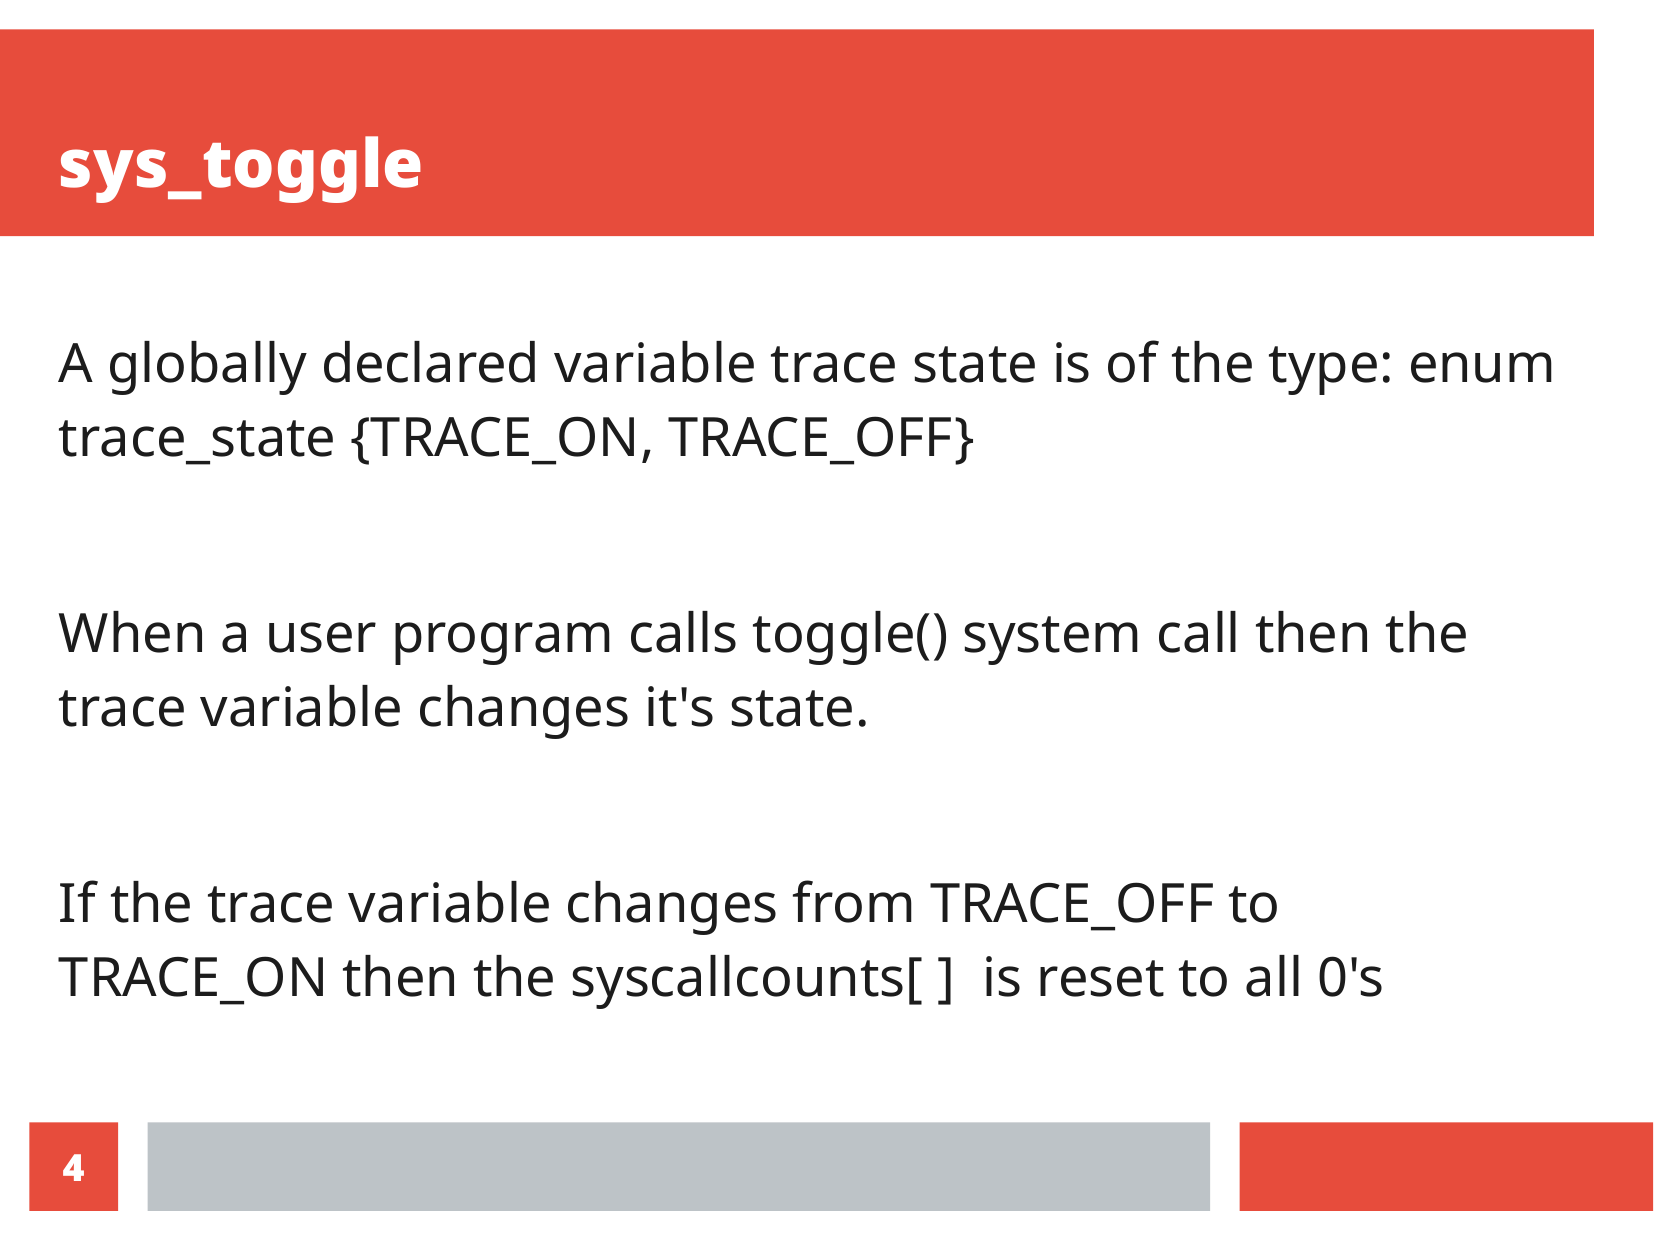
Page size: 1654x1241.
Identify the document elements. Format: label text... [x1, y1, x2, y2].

title sys_toggle [58, 59, 1594, 207]
list A globally declared variable trace state is of the type: enum trace_state {TRACE_ON, TRACE_OFF} When a user program calls toggle() system call then the trace variable changes it's state. If the trace variable changes from TRACE_OFF to TRACE_ON then the syscallcounts[ ] is reset to all 0's [58, 324, 1565, 1093]
